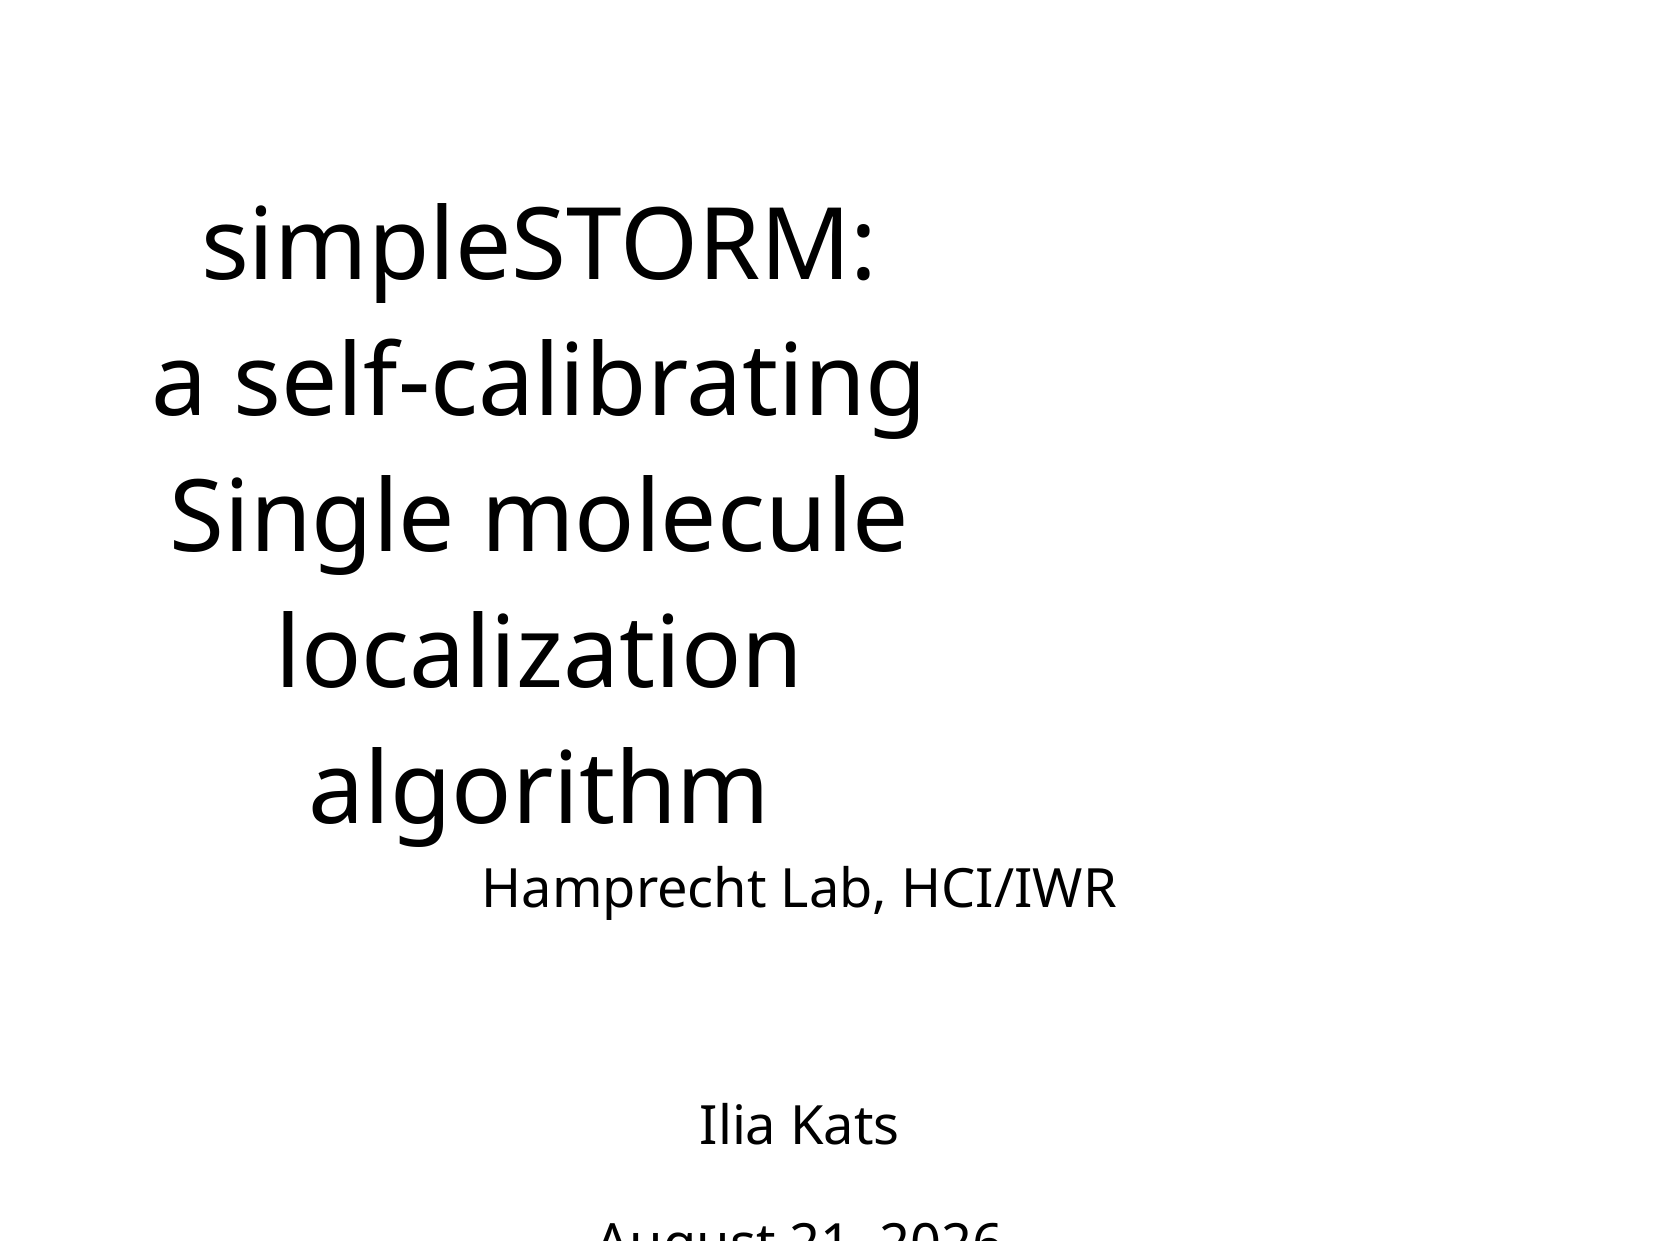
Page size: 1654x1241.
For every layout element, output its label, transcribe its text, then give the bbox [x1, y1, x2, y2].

text_box Hamprecht Lab, HCI/IWR Ilia Kats April 22, 2013 [466, 798, 1187, 1115]
text_box simpleSTORM: a self-calibrating Single molecule localization algorithm [136, 164, 1517, 605]
